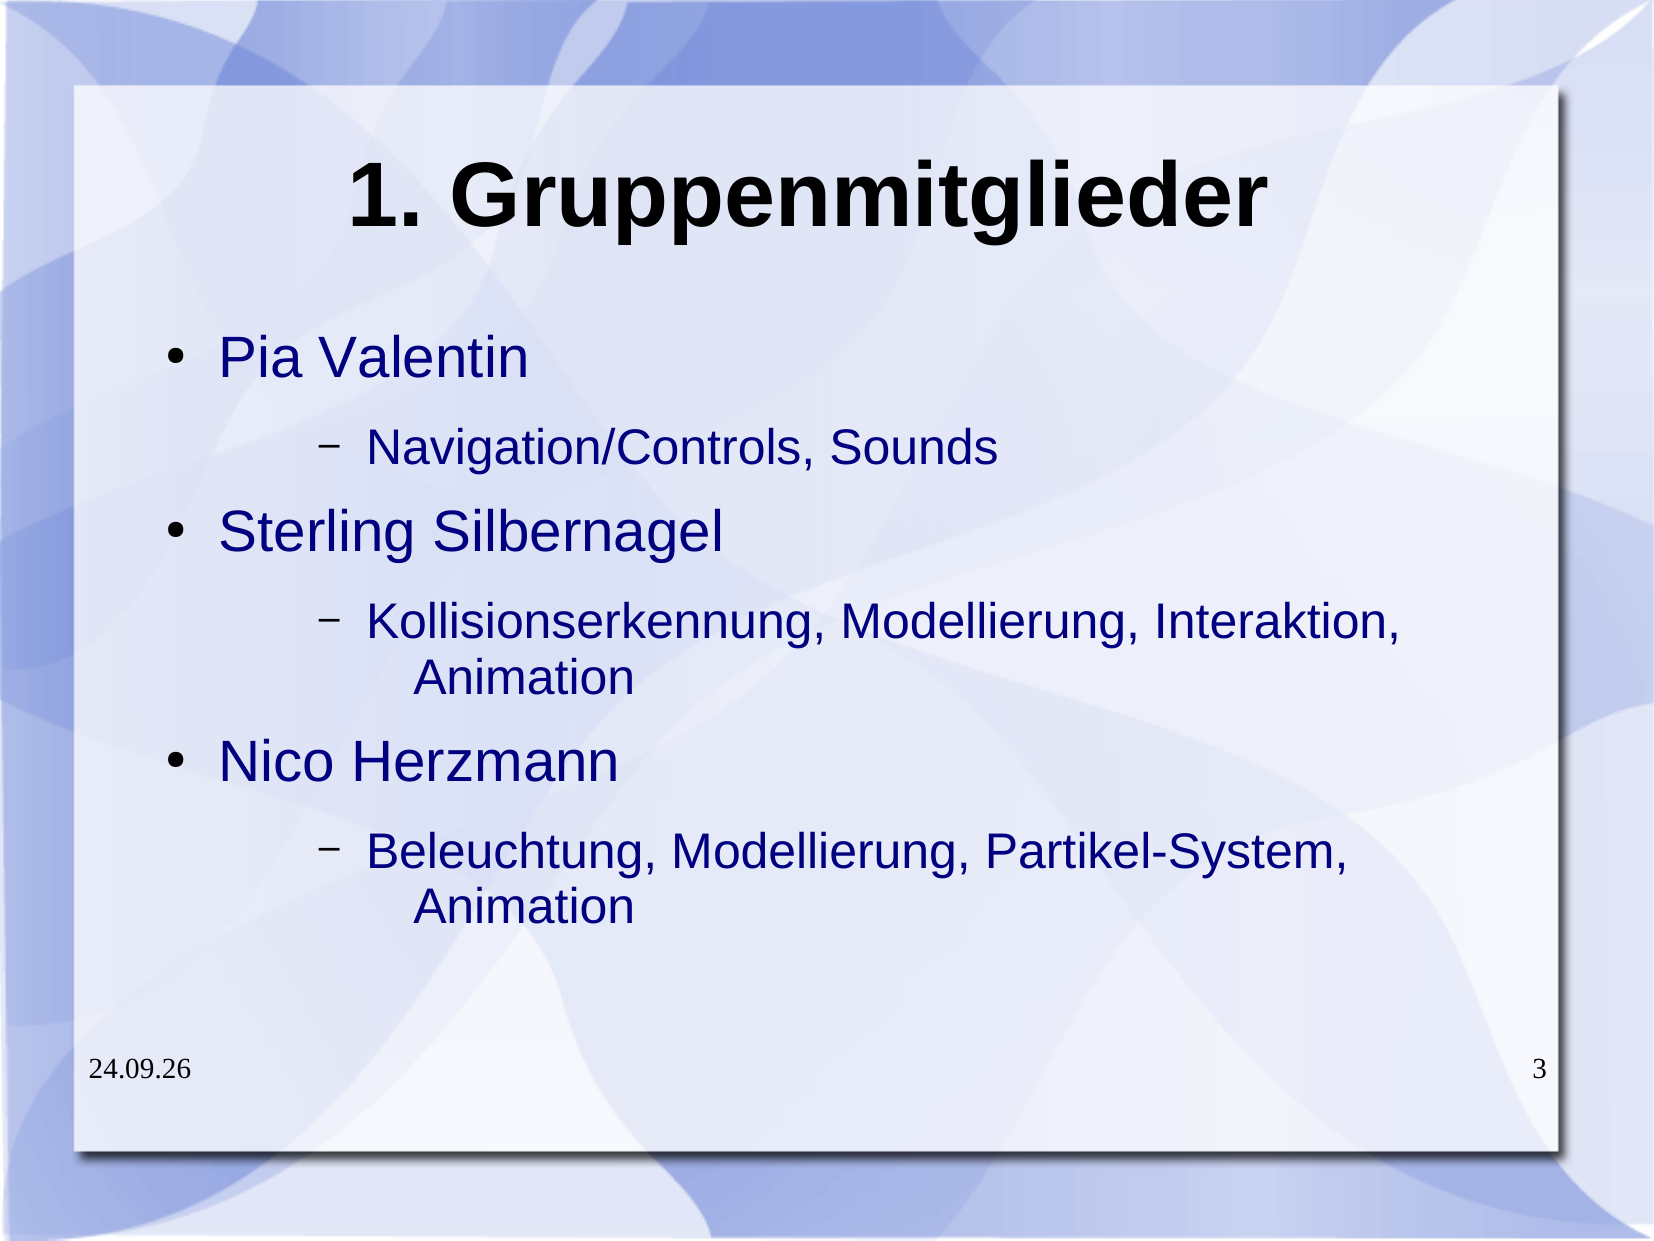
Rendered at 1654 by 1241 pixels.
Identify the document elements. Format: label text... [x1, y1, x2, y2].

title 1. Gruppenmitglieder [82, 90, 1536, 298]
list Pia Valentin Navigation/Controls, Sounds Sterling Silbernagel Kollisionserkennung, Modellierung, Interaktion, Animation Nico Herzmann Beleuchtung, Modellierung, Partikel-System, Animation [129, 324, 1489, 1071]
picture [0, 0, 1654, 1241]
